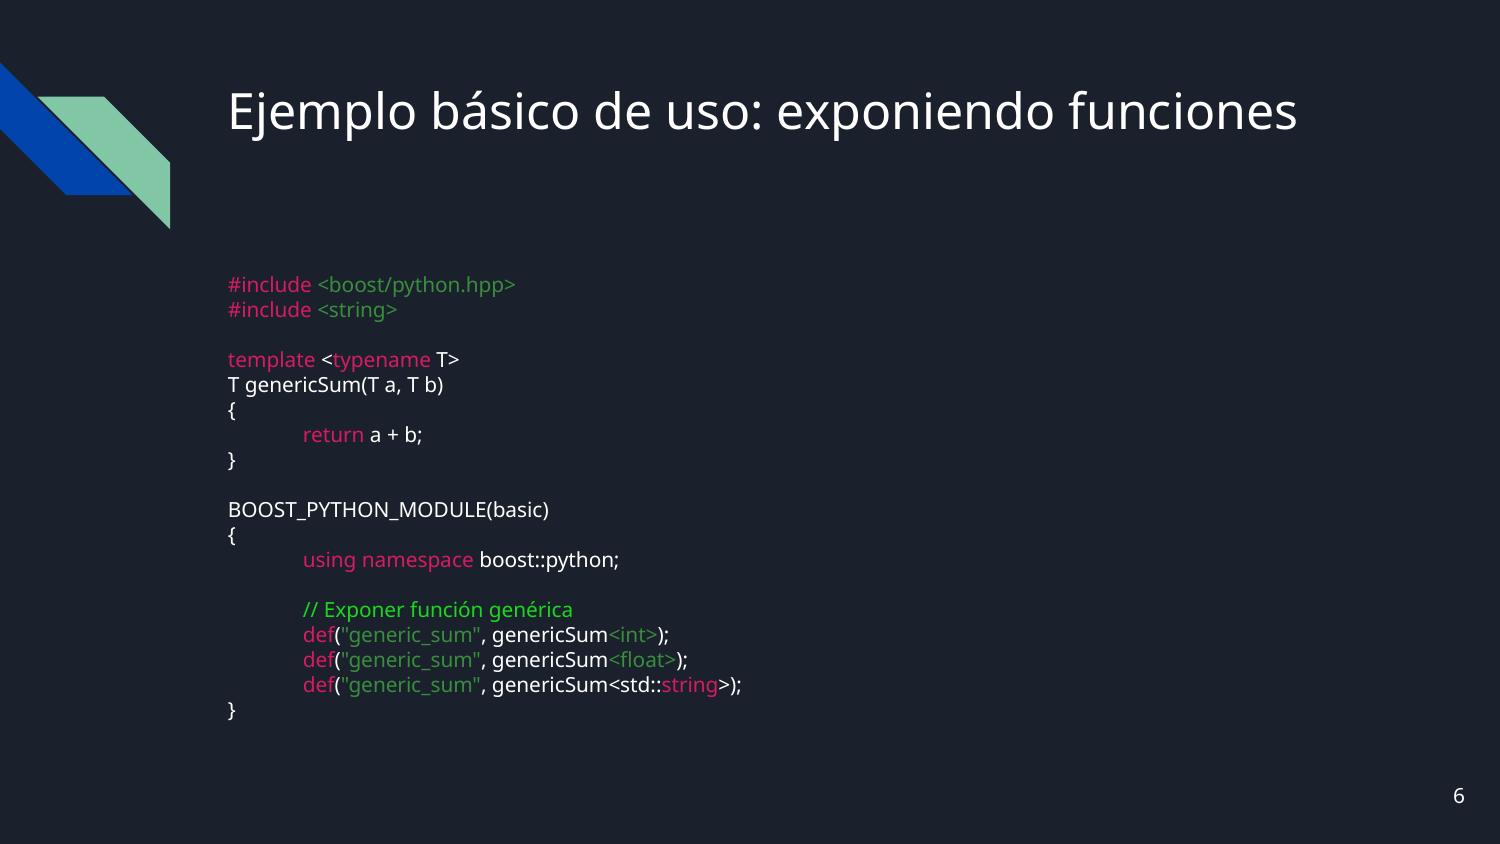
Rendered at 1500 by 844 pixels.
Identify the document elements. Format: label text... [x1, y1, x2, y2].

title Ejemplo básico de uso: exponiendo funciones [212, 64, 1368, 215]
slide_number <number> [1389, 764, 1480, 830]
list #include <boost/python.hpp> #include <string> template <typename T> T genericSum(T a, T b) { return a + b; } BOOST_PYTHON_MODULE(basic) { using namespace boost::python; // Exponer función genérica def("generic_sum", genericSum<int>); def("generic_sum", genericSum<float>); def("generic_sum", genericSum<std::string>); } [212, 257, 1368, 735]
